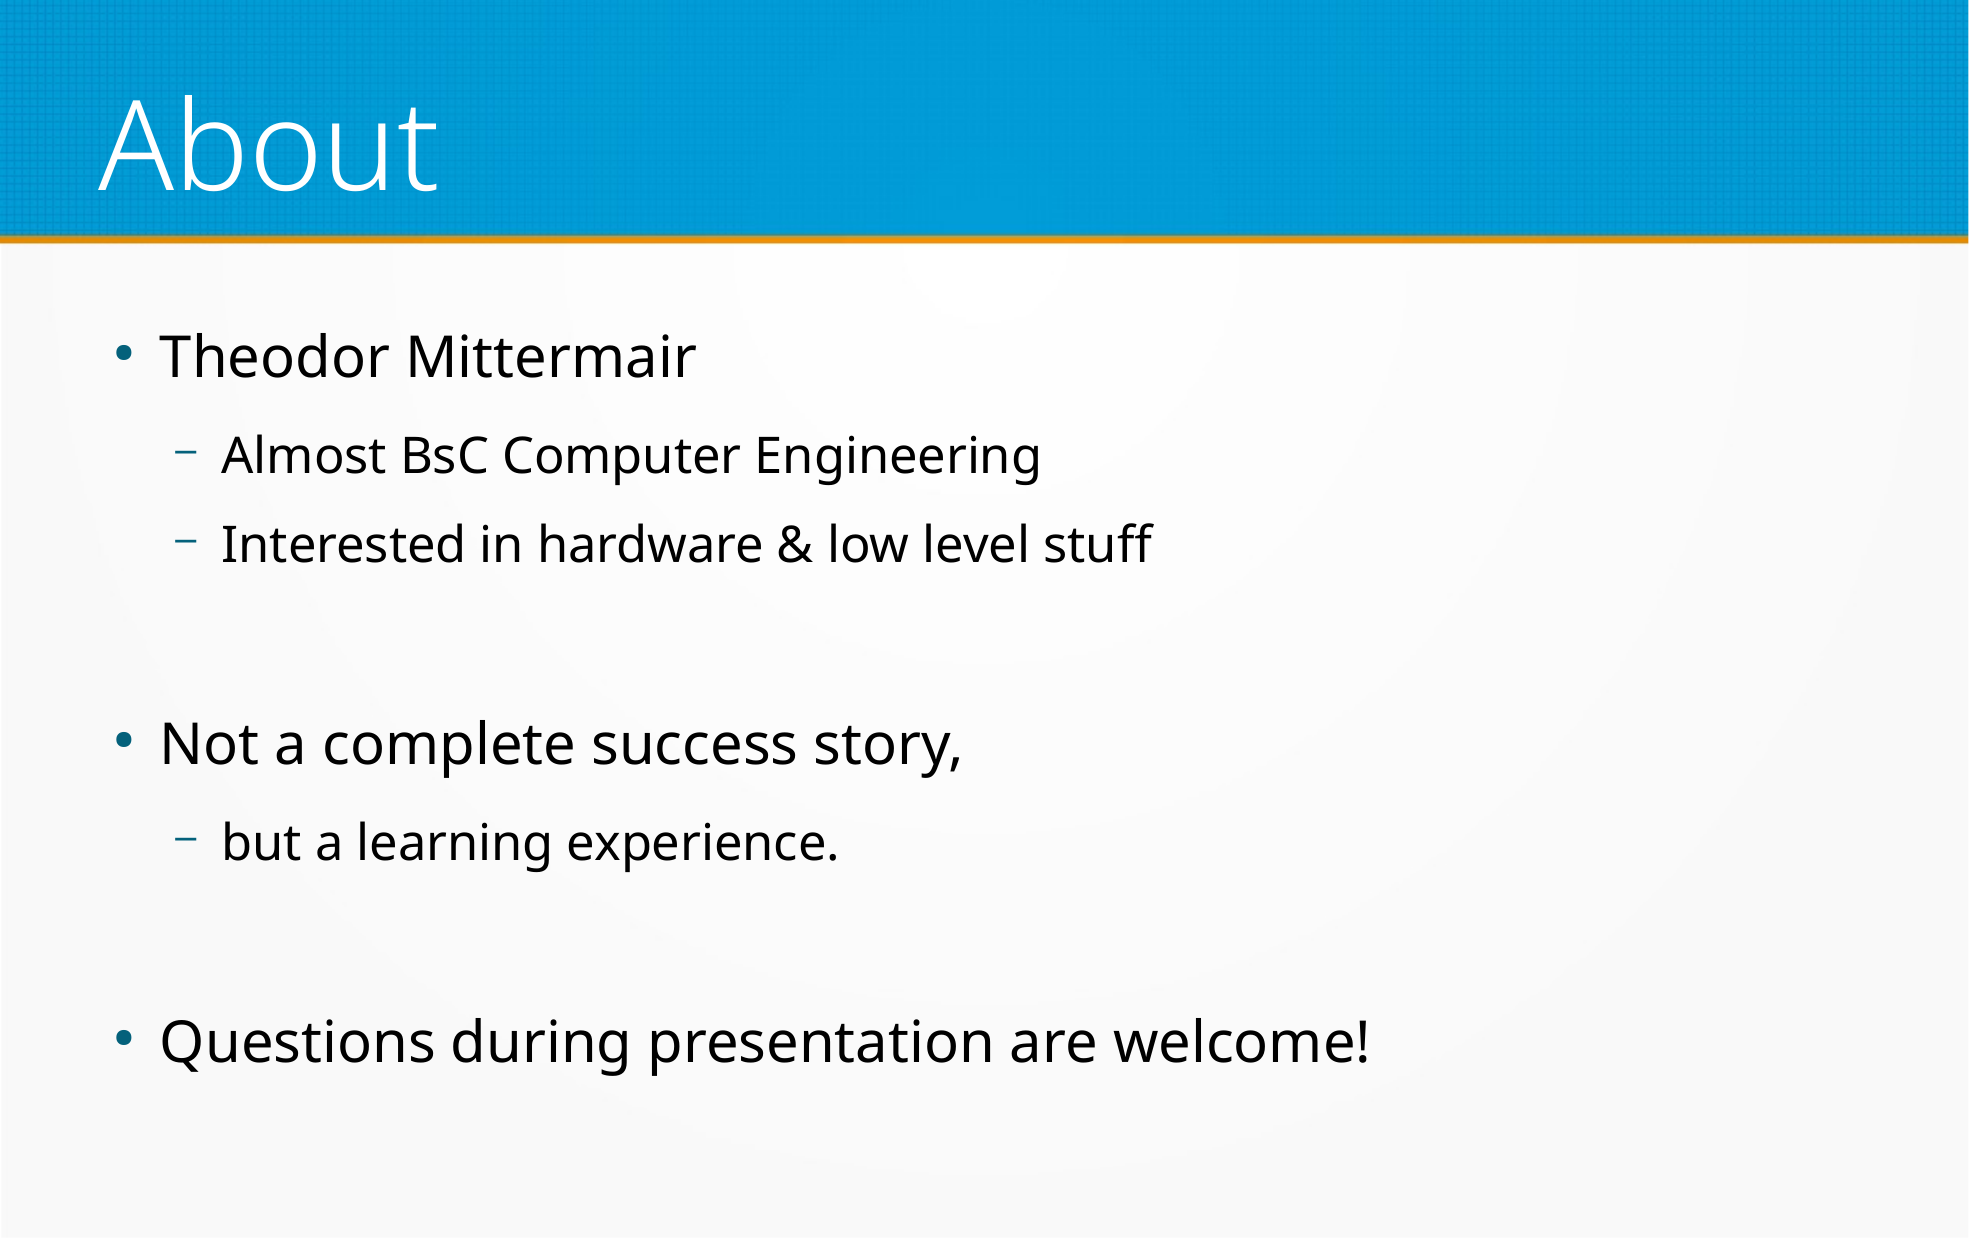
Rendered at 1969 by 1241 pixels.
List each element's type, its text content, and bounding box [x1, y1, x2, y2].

picture [0, 233, 1969, 1241]
title About [98, 19, 1870, 227]
list Theodor Mittermair Almost BsC Computer Engineering Interested in hardware & low level stuff Not a complete success story, but a learning experience. Questions during presentation are welcome! [98, 315, 1861, 1081]
